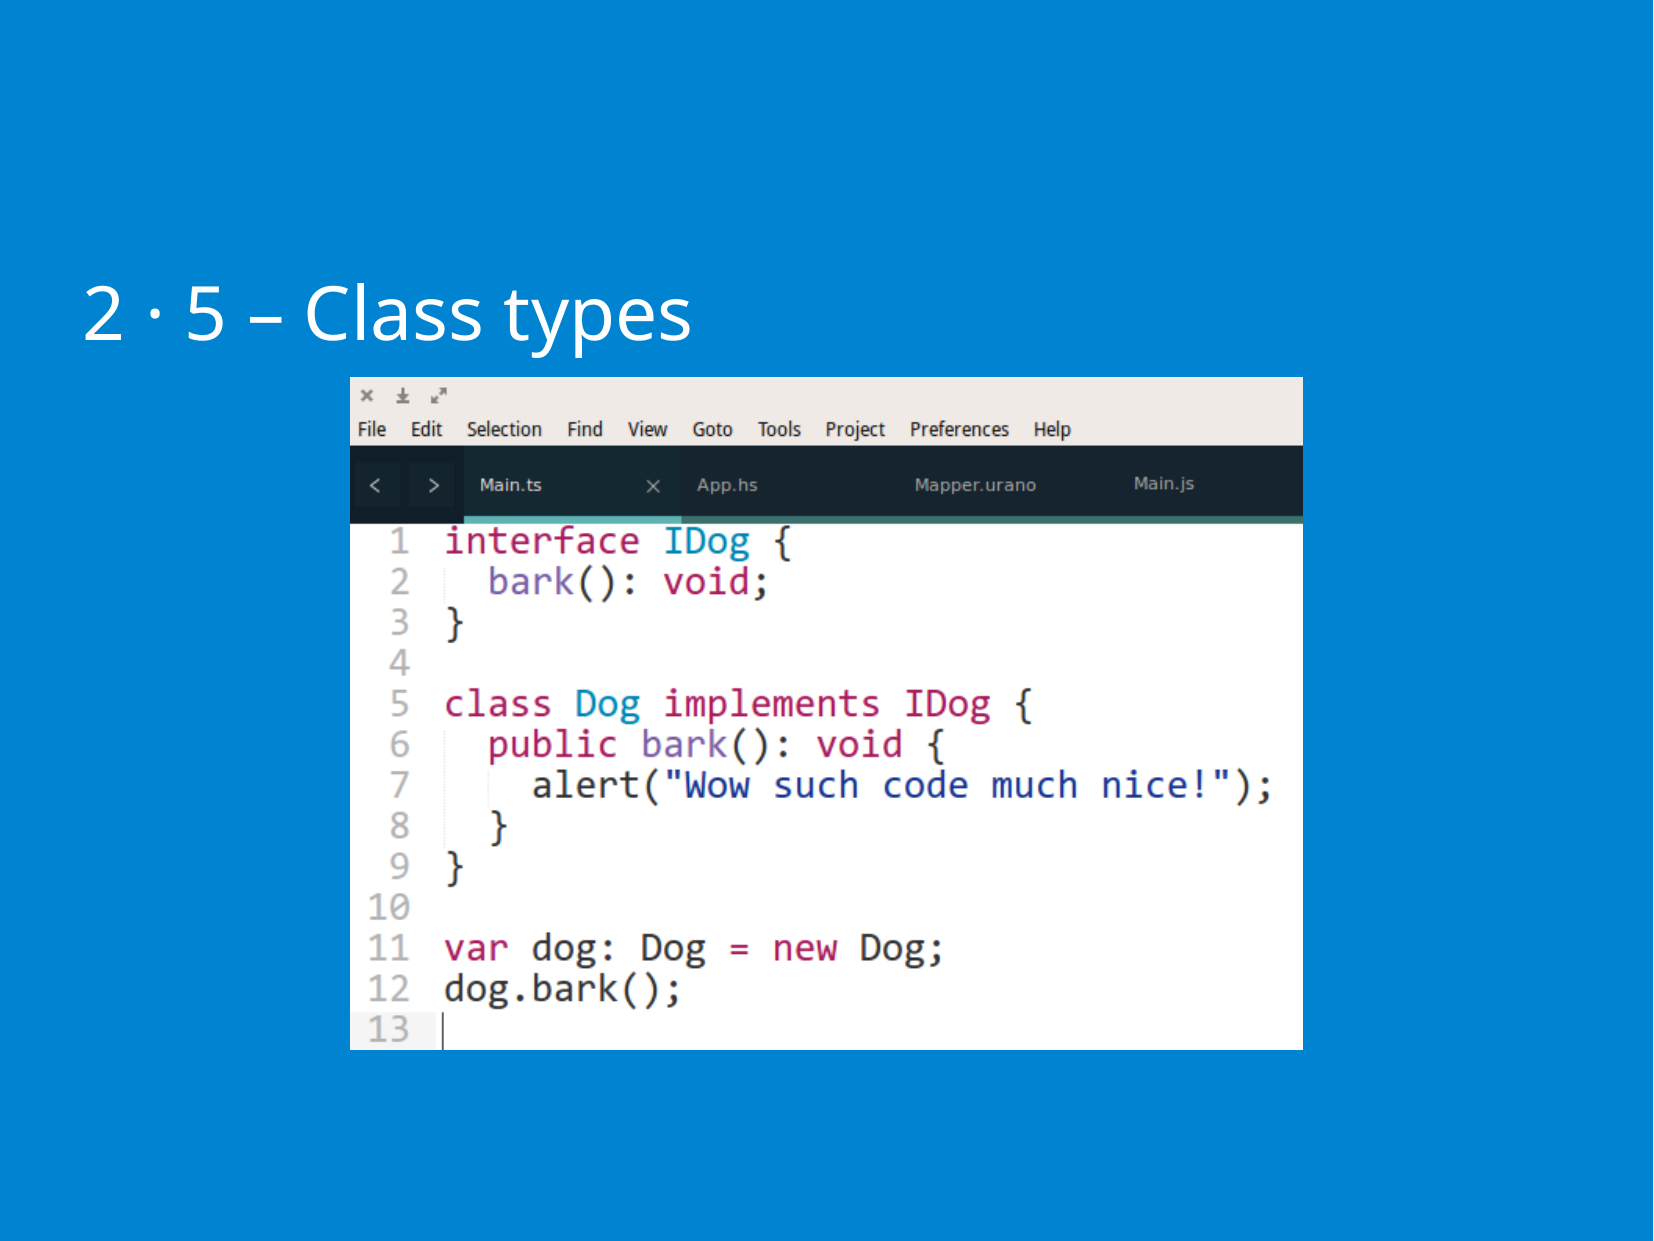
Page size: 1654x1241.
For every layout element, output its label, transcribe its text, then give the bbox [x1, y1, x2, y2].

picture [350, 377, 1303, 1050]
title 2 · 5 – Class types [82, 248, 1571, 375]
